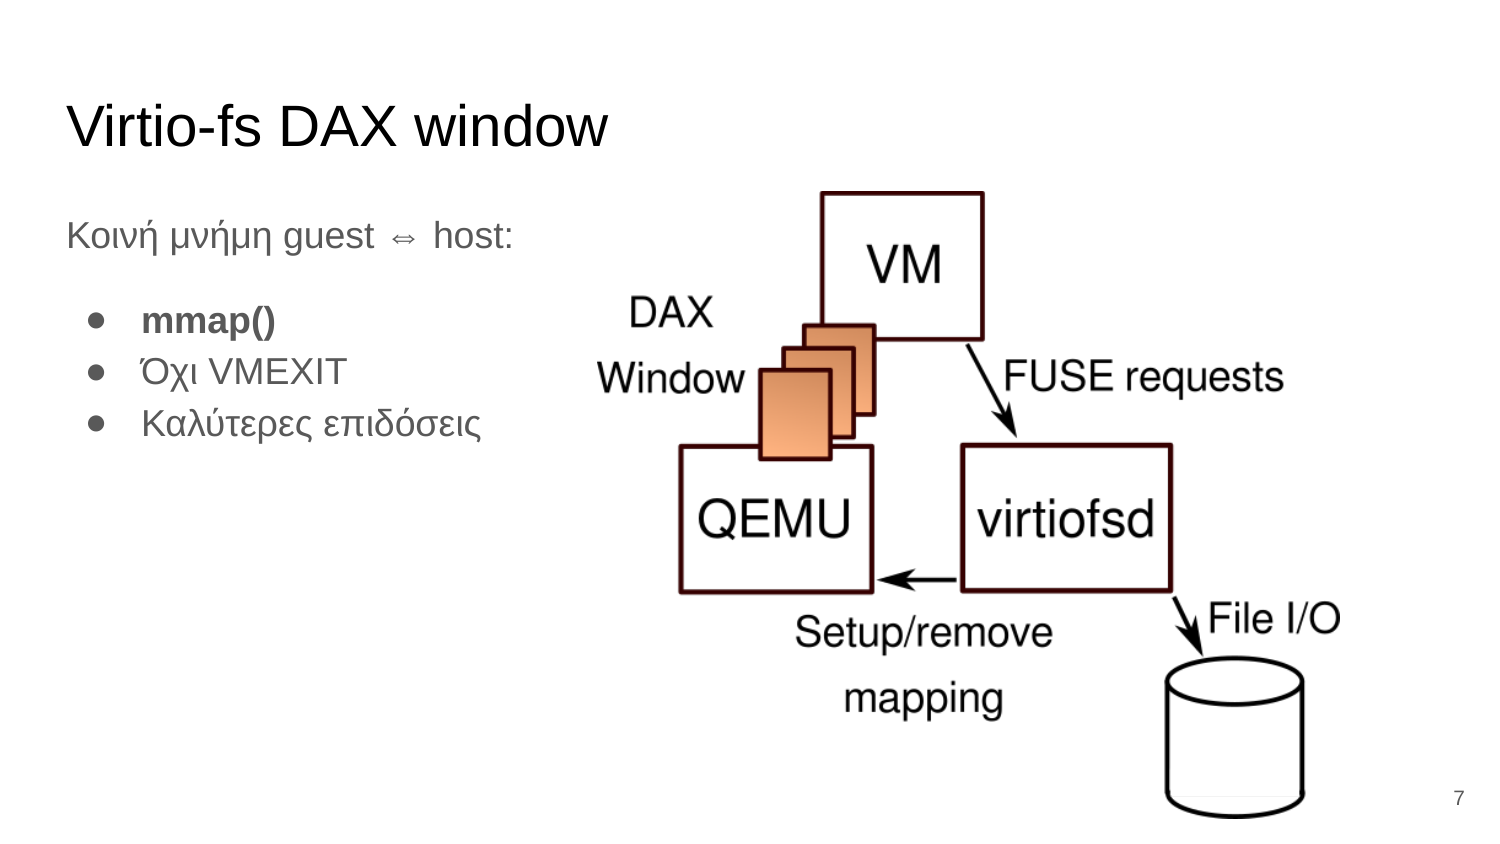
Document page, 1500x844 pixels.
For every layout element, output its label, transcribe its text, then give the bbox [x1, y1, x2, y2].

picture [597, 191, 1340, 819]
title Virtio-fs DAX window [51, 72, 1449, 167]
list Κοινή μνήμη guest ⇔ host: mmap() Όχι VMEXIT Καλύτερες επιδόσεις [51, 189, 573, 750]
slide_number <number> [1389, 764, 1480, 830]
